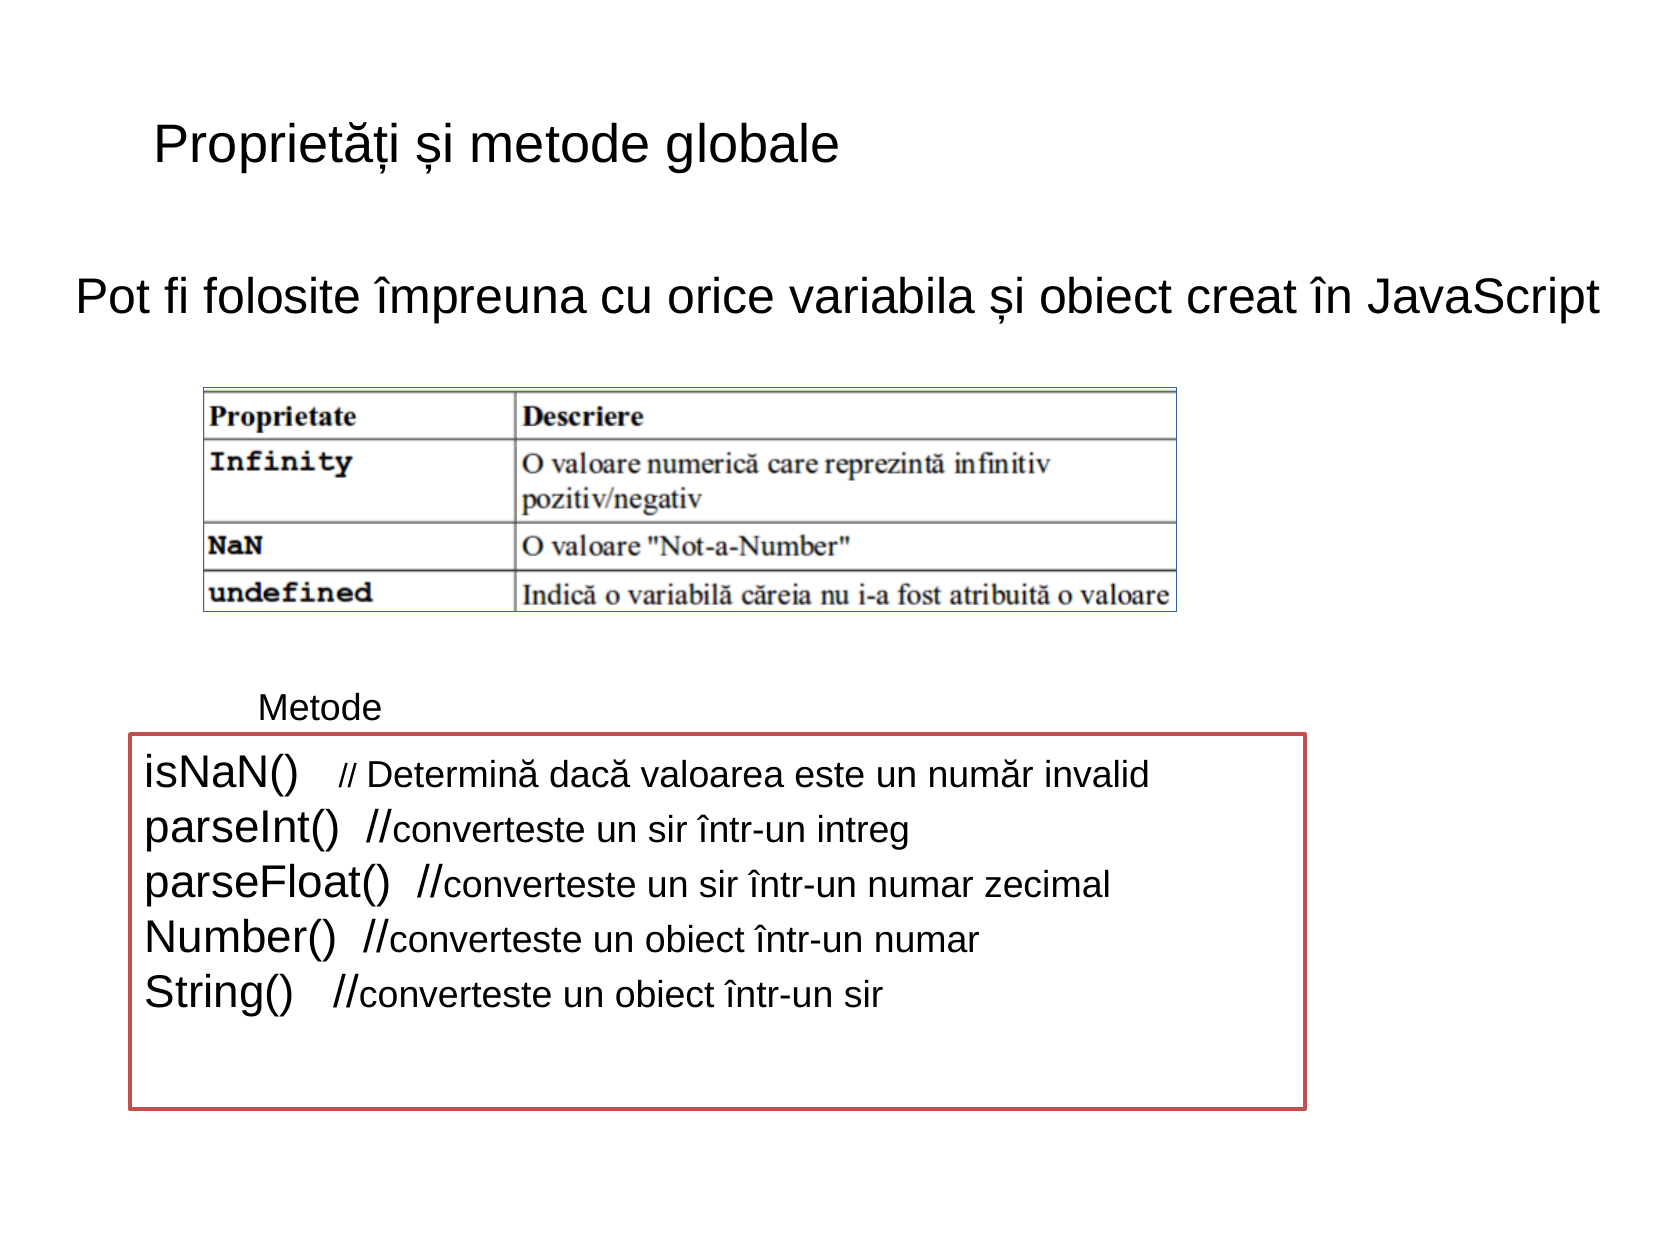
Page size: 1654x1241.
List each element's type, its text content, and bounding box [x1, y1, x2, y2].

text_box Proprietăți și metode globale [138, 105, 857, 182]
text_box Pot fi folosite împreuna cu orice variabila și obiect creat în JavaScript [61, 260, 1617, 332]
text_box Metode [243, 678, 433, 736]
picture [203, 387, 1177, 612]
text_box isNaN() // Determină dacă valoarea este un număr invalid parseInt() //converteste un sir într-un intreg parseFloat() //converteste un sir într-un numar zecimal Number() //converteste un obiect într-un numar String() //converteste un obiect într-un sir [130, 734, 1305, 1109]
